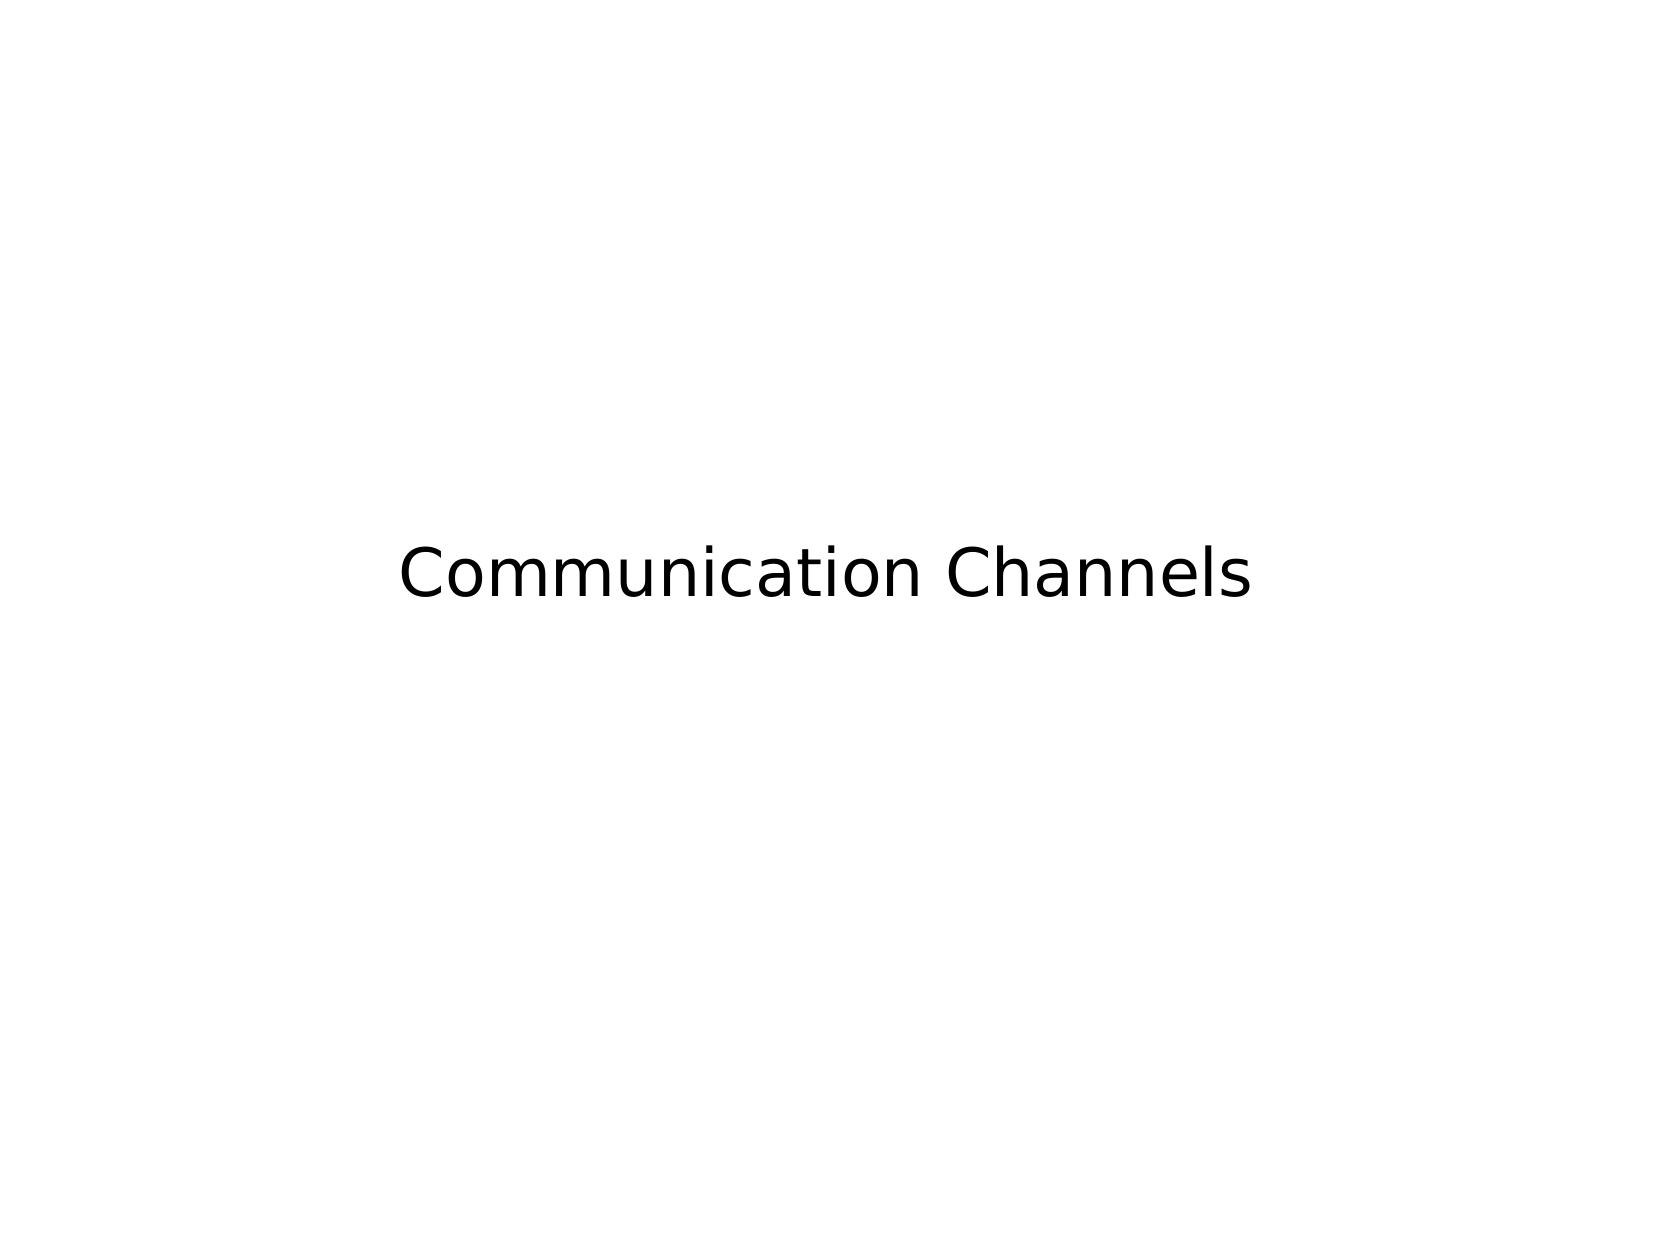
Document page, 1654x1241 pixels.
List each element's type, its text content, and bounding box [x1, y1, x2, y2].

subtitle Communication Channels [82, 37, 1571, 1109]
